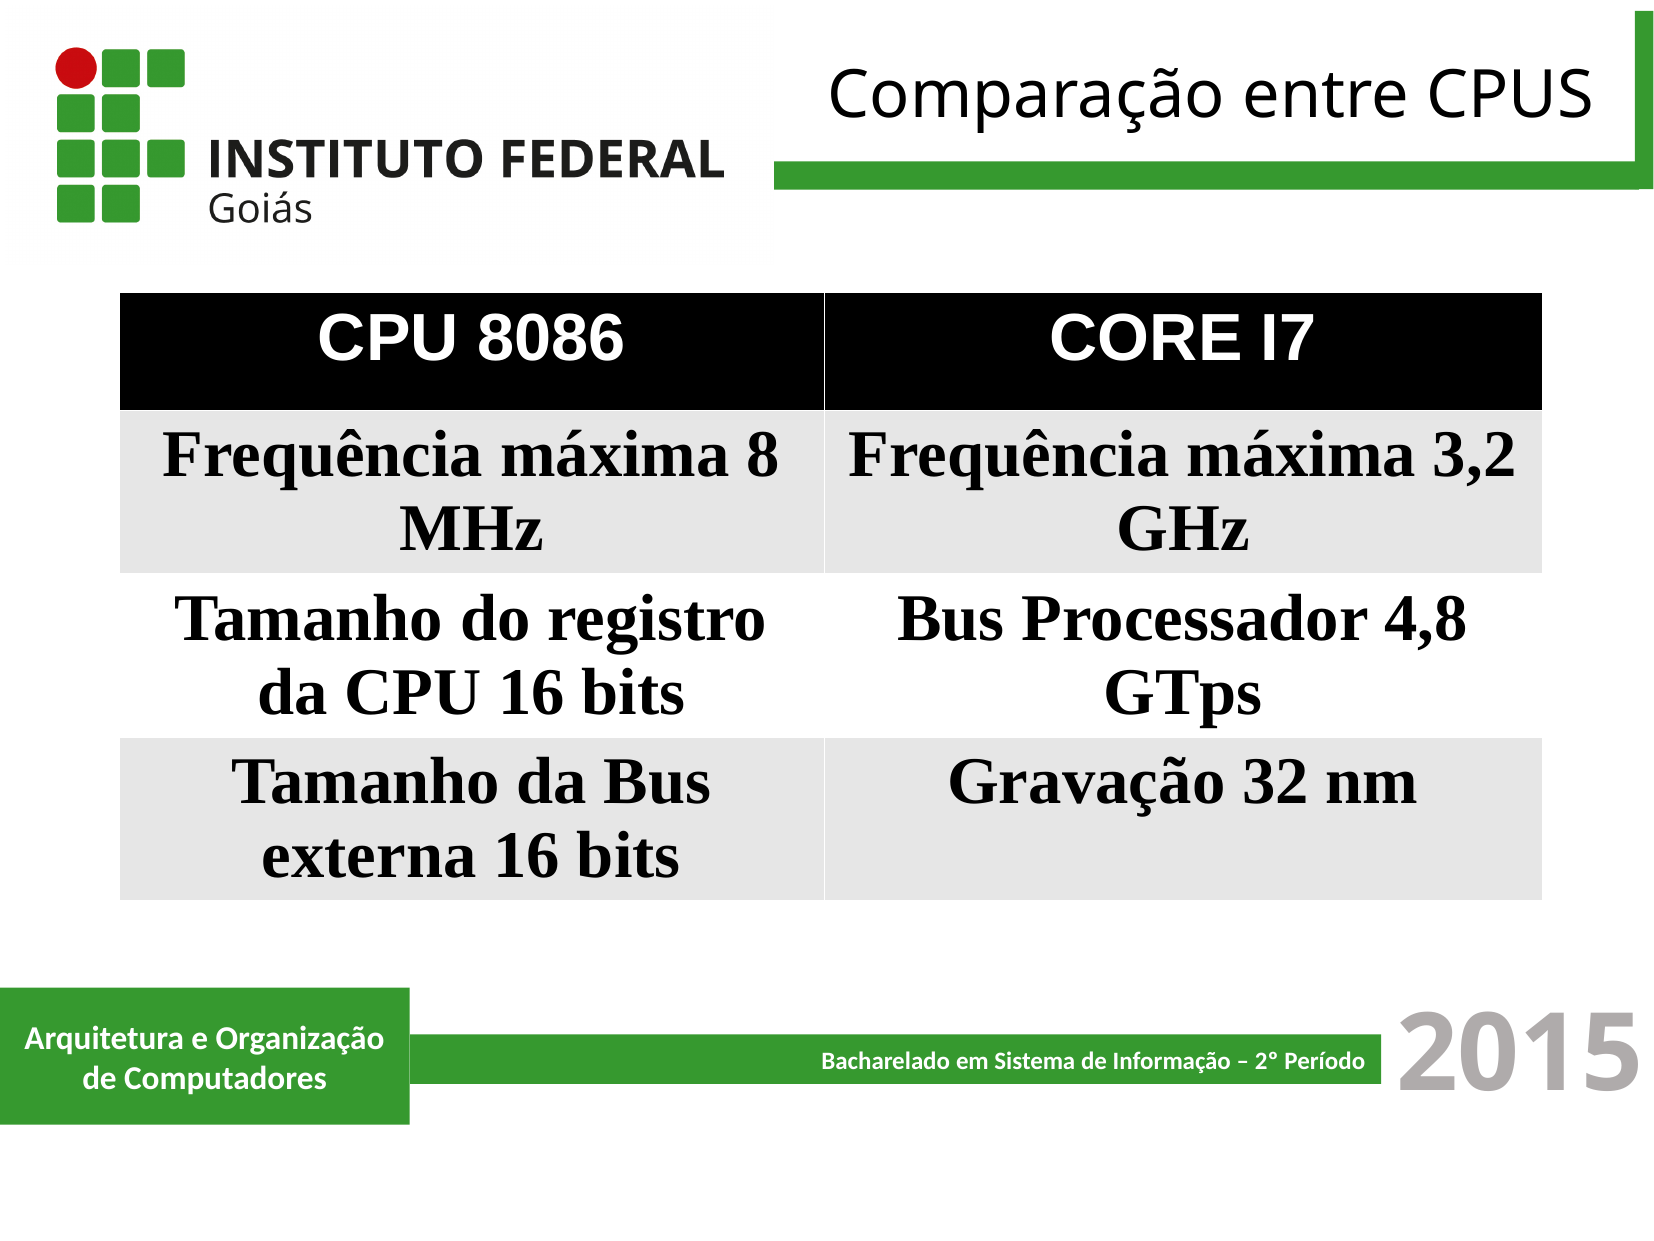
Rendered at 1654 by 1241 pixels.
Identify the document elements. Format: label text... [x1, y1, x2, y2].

table_cell Gravação 32 nm [825, 738, 1542, 900]
picture [5, 5, 774, 265]
text_box [59, 264, 1615, 940]
table_cell Tamanho do registro da CPU 16 bits [120, 574, 824, 737]
table_header CORE I7 [825, 293, 1542, 410]
table_cell Frequência máxima 3,2 GHz [825, 411, 1542, 573]
table_cell Frequência máxima 8 MHz [120, 411, 824, 573]
text_box 2015 [1381, 975, 1648, 1125]
text_box Comparação entre CPUS [860, 42, 1610, 138]
table_cell Bus Processador 4,8 GTps [825, 574, 1542, 737]
table_header CPU 8086 [120, 293, 824, 410]
text_box [774, 10, 1654, 190]
text_box Arquitetura e Organização de Computadores [0, 987, 410, 1125]
table_cell Tamanho da Bus externa 16 bits [120, 738, 824, 900]
text_box Bacharelado em Sistema de Informação – 2º Período [410, 1034, 1382, 1084]
